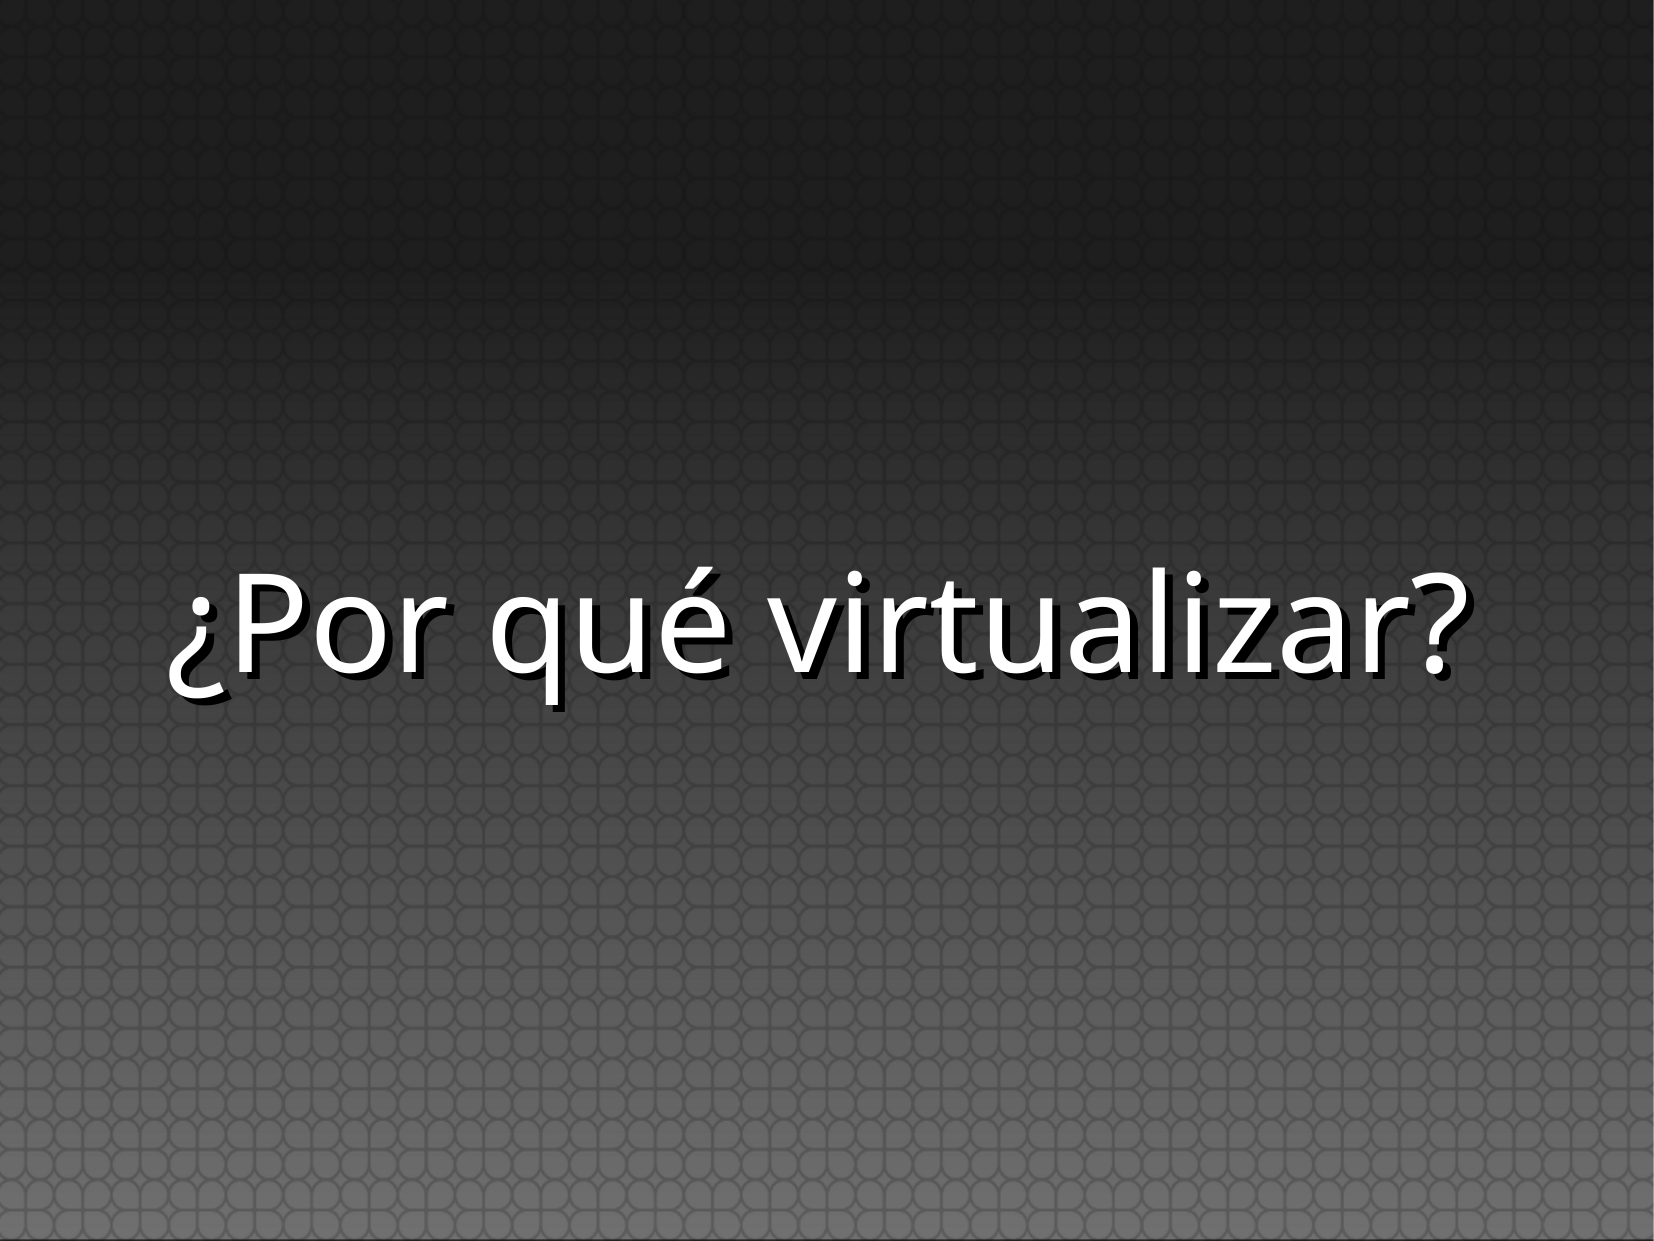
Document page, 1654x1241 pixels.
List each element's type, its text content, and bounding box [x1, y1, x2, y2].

picture [0, 0, 1654, 1241]
title ¿Por qué virtualizar? [75, 525, 1564, 713]
